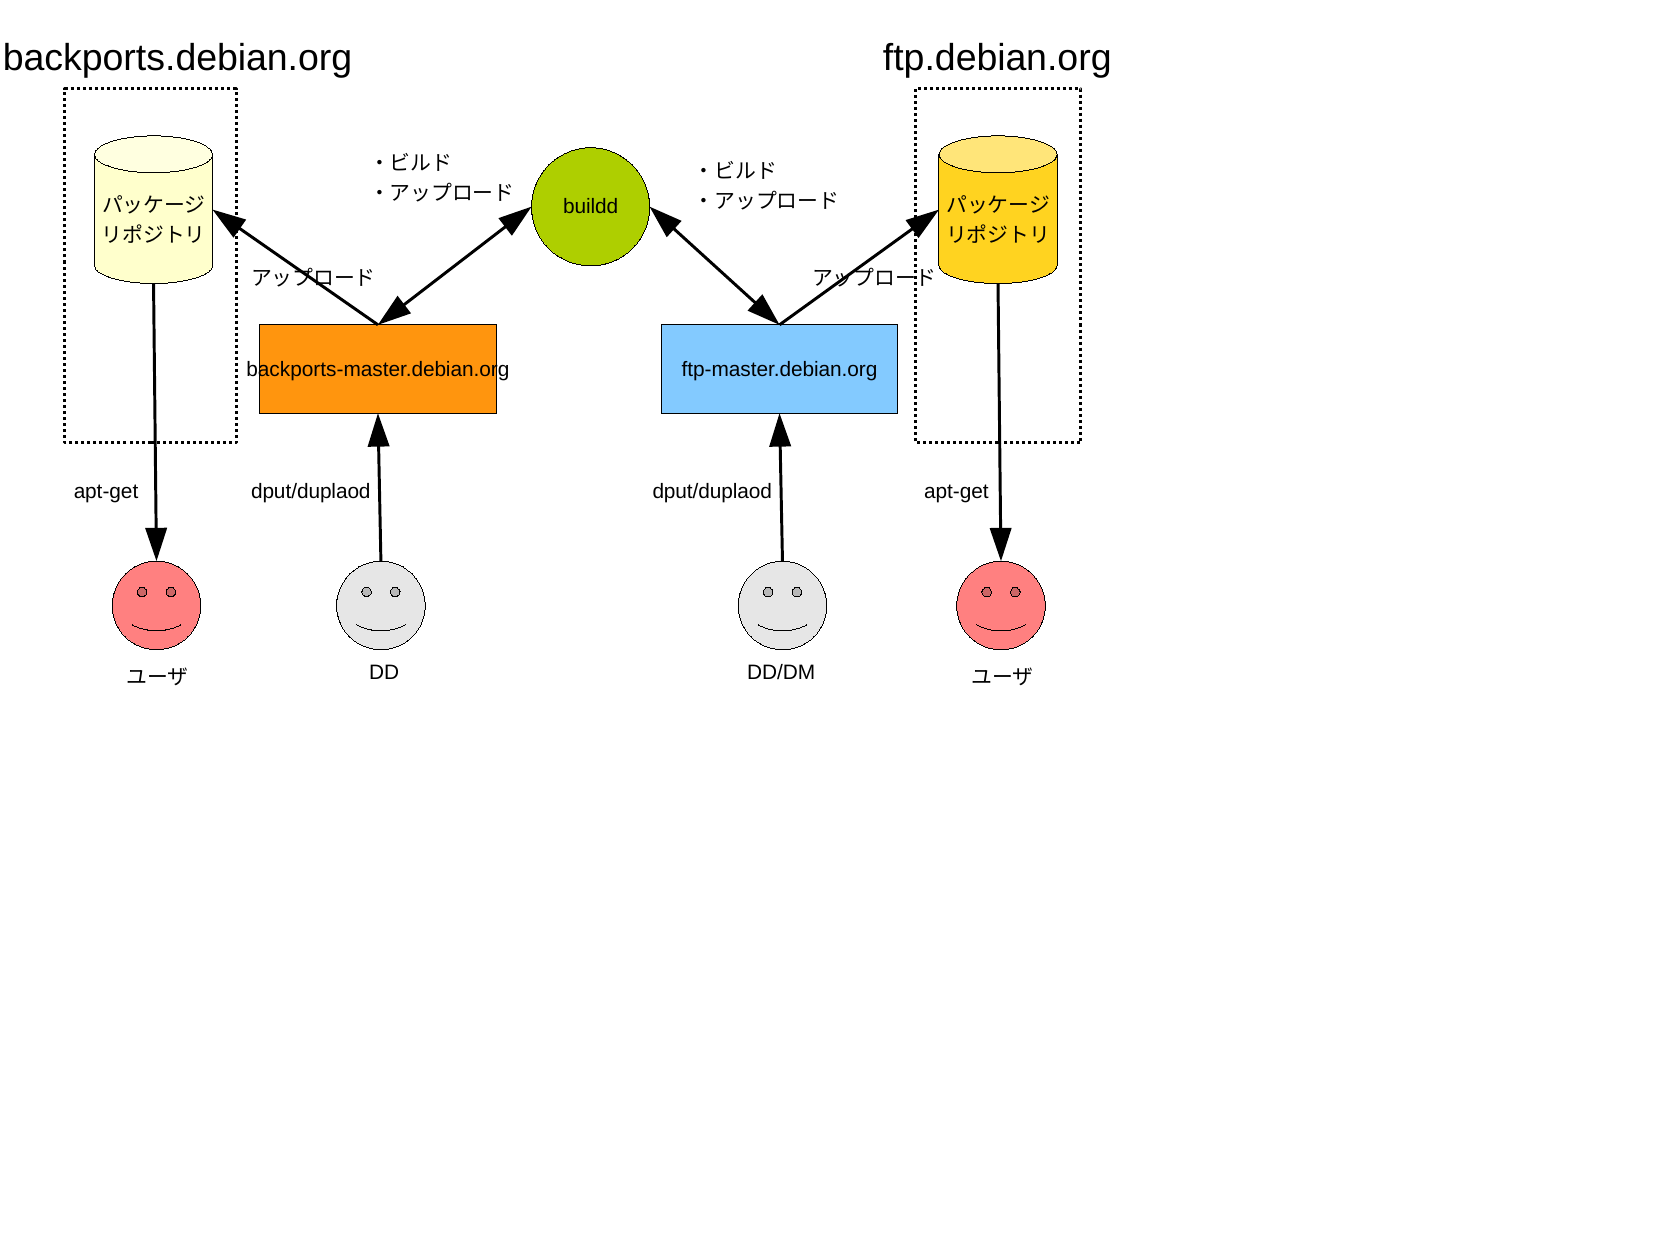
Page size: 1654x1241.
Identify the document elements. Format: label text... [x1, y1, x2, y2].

text_box dput/duplaod [637, 472, 815, 511]
text_box backports.debian.org [0, 29, 373, 87]
text_box DD/DM [732, 653, 851, 692]
text_box アップロード [797, 254, 975, 296]
text_box ユーザ [112, 653, 231, 695]
text_box パッケージ リポジトリ [938, 155, 1058, 284]
text_box backports-master.debian.org [259, 324, 497, 414]
text_box [956, 561, 1046, 650]
text_box アップロード [236, 254, 414, 296]
text_box dput/duplaod [236, 472, 414, 511]
text_box [112, 561, 201, 650]
text_box buildd [531, 147, 650, 266]
text_box apt-get [909, 472, 1117, 511]
text_box DD [354, 653, 473, 692]
text_box ftp.debian.org [868, 29, 1134, 87]
text_box apt-get [59, 472, 236, 511]
text_box [738, 561, 827, 650]
text_box ・ビルド ・アップロード [354, 139, 532, 207]
text_box パッケージ リポジトリ [94, 156, 213, 284]
text_box [336, 561, 426, 650]
text_box ・ビルド ・アップロード [679, 147, 857, 216]
text_box ftp-master.debian.org [661, 324, 898, 414]
text_box ユーザ [956, 653, 1075, 695]
